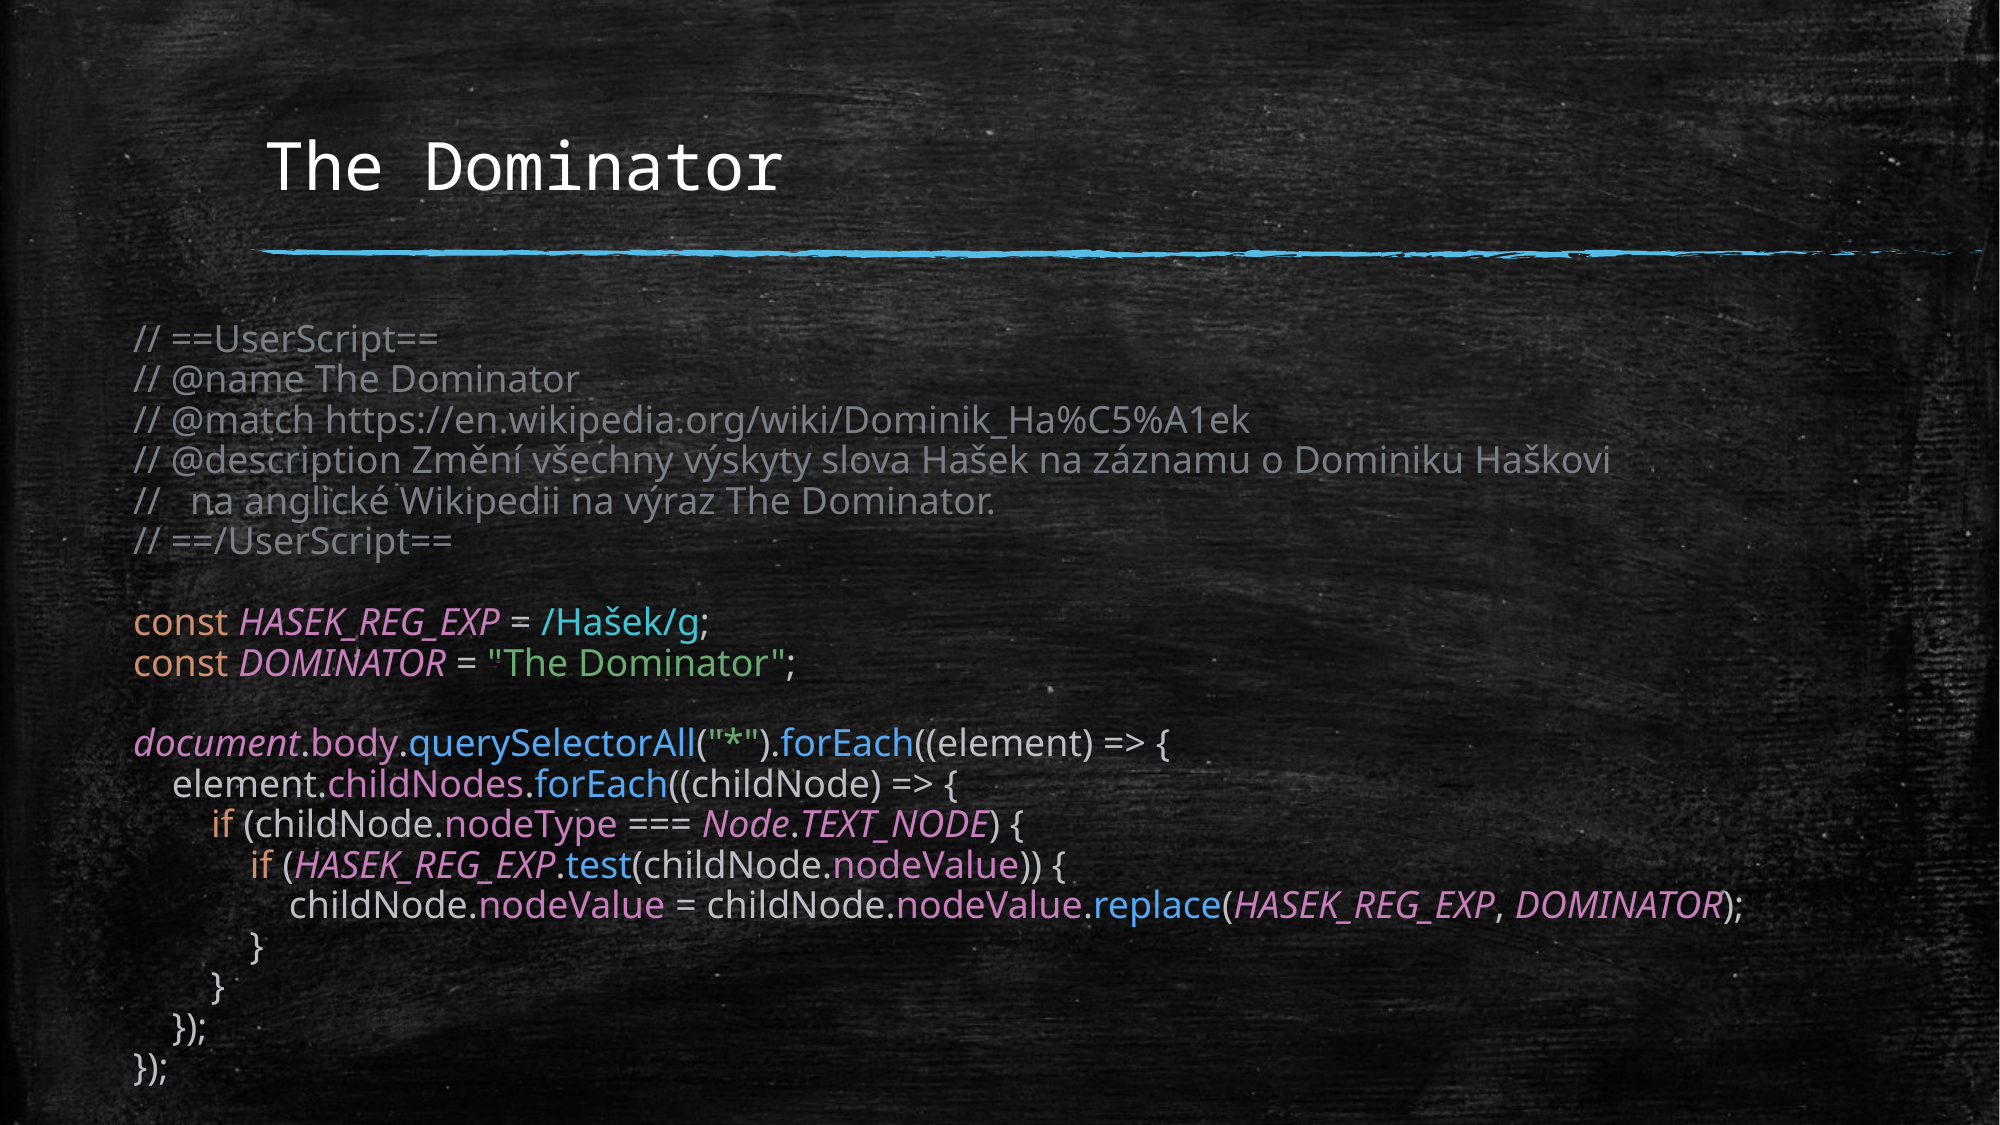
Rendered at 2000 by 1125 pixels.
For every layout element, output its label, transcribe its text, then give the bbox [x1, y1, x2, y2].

list // ==UserScript== // @name The Dominator // @match https://en.wikipedia.org/wiki/Dominik_Ha%C5%A1ek // @description Změní všechny výskyty slova Hašek na záznamu o Dominiku Haškovi // na anglické Wikipedii na výraz The Dominator. // ==/UserScript== const HASEK_REG_EXP = /Hašek/g; const DOMINATOR = "The Dominator"; document.body.querySelectorAll("*").forEach((element) => { element.childNodes.forEach((childNode) => { if (childNode.nodeType === Node.TEXT_NODE) { if (HASEK_REG_EXP.test(childNode.nodeValue)) { childNode.nodeValue = childNode.nodeValue.replace(HASEK_REG_EXP, DOMINATOR); } } }); }); [118, 312, 1890, 1013]
title The Dominator [249, 45, 1750, 213]
picture [0, 0, 2000, 1125]
